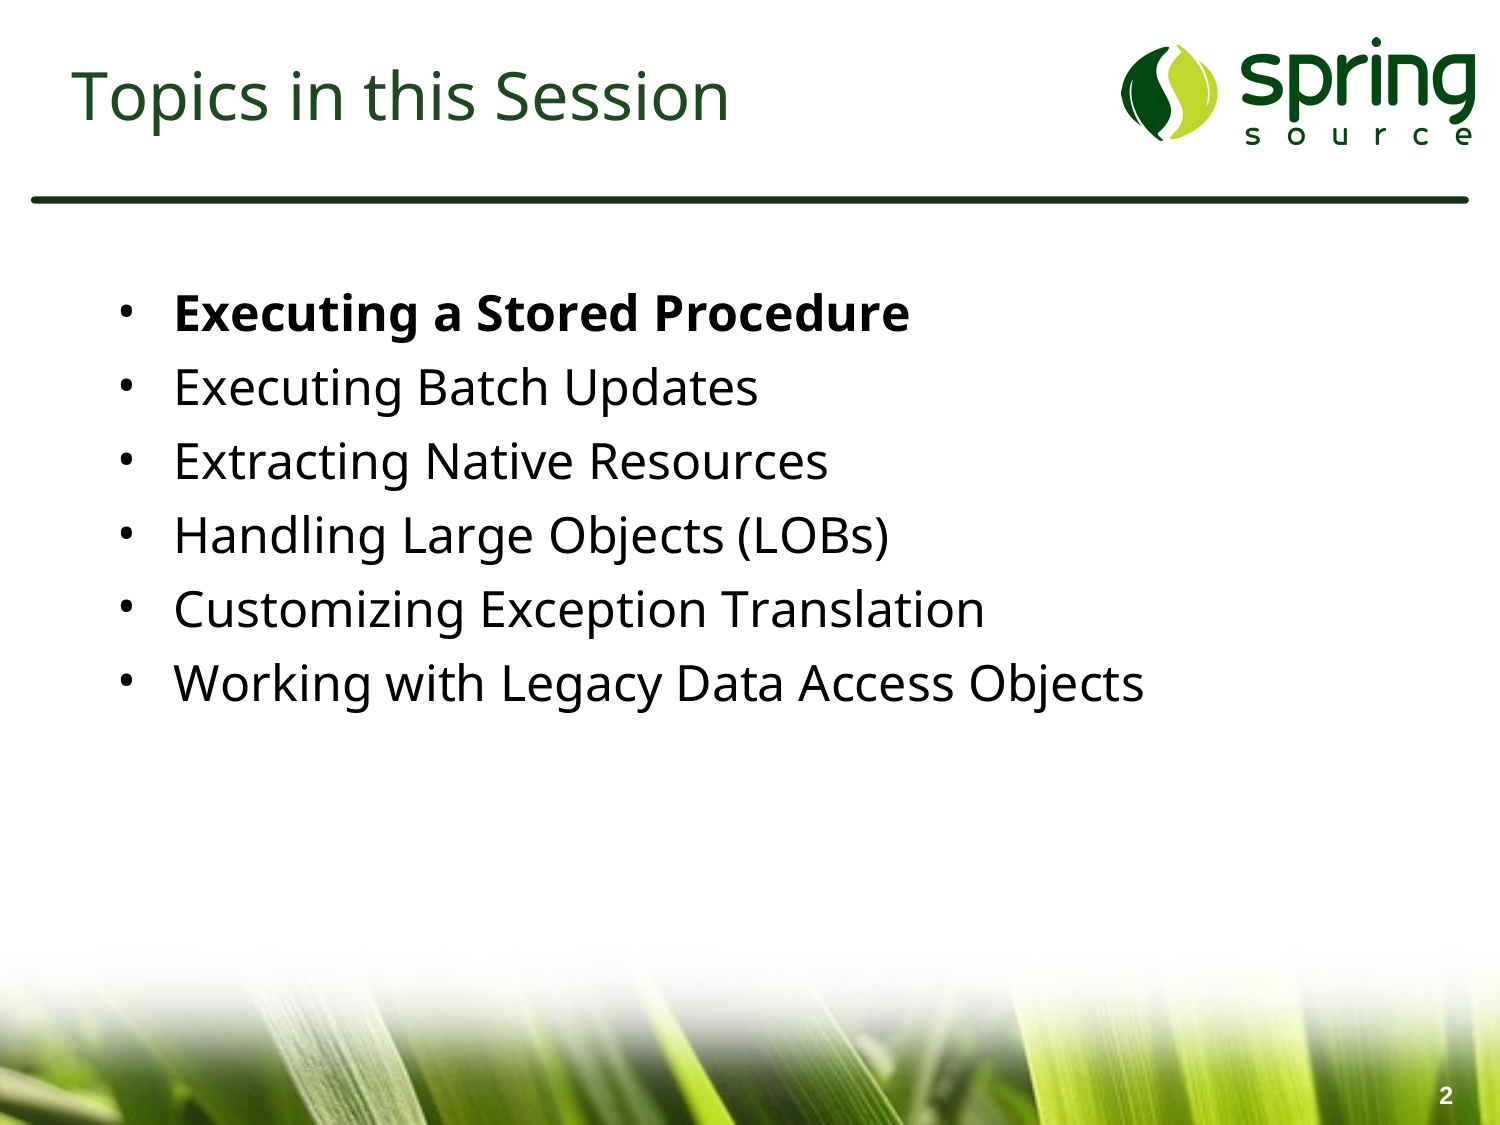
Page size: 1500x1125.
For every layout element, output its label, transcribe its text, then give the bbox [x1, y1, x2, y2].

picture [0, 944, 1500, 1125]
title Topics in this Session [56, 13, 1089, 176]
picture [1121, 37, 1475, 145]
list Executing a Stored Procedure Executing Batch Updates Extracting Native Resources Handling Large Objects (LOBs) Customizing Exception Translation Working with Legacy Data Access Objects [103, 275, 1394, 938]
